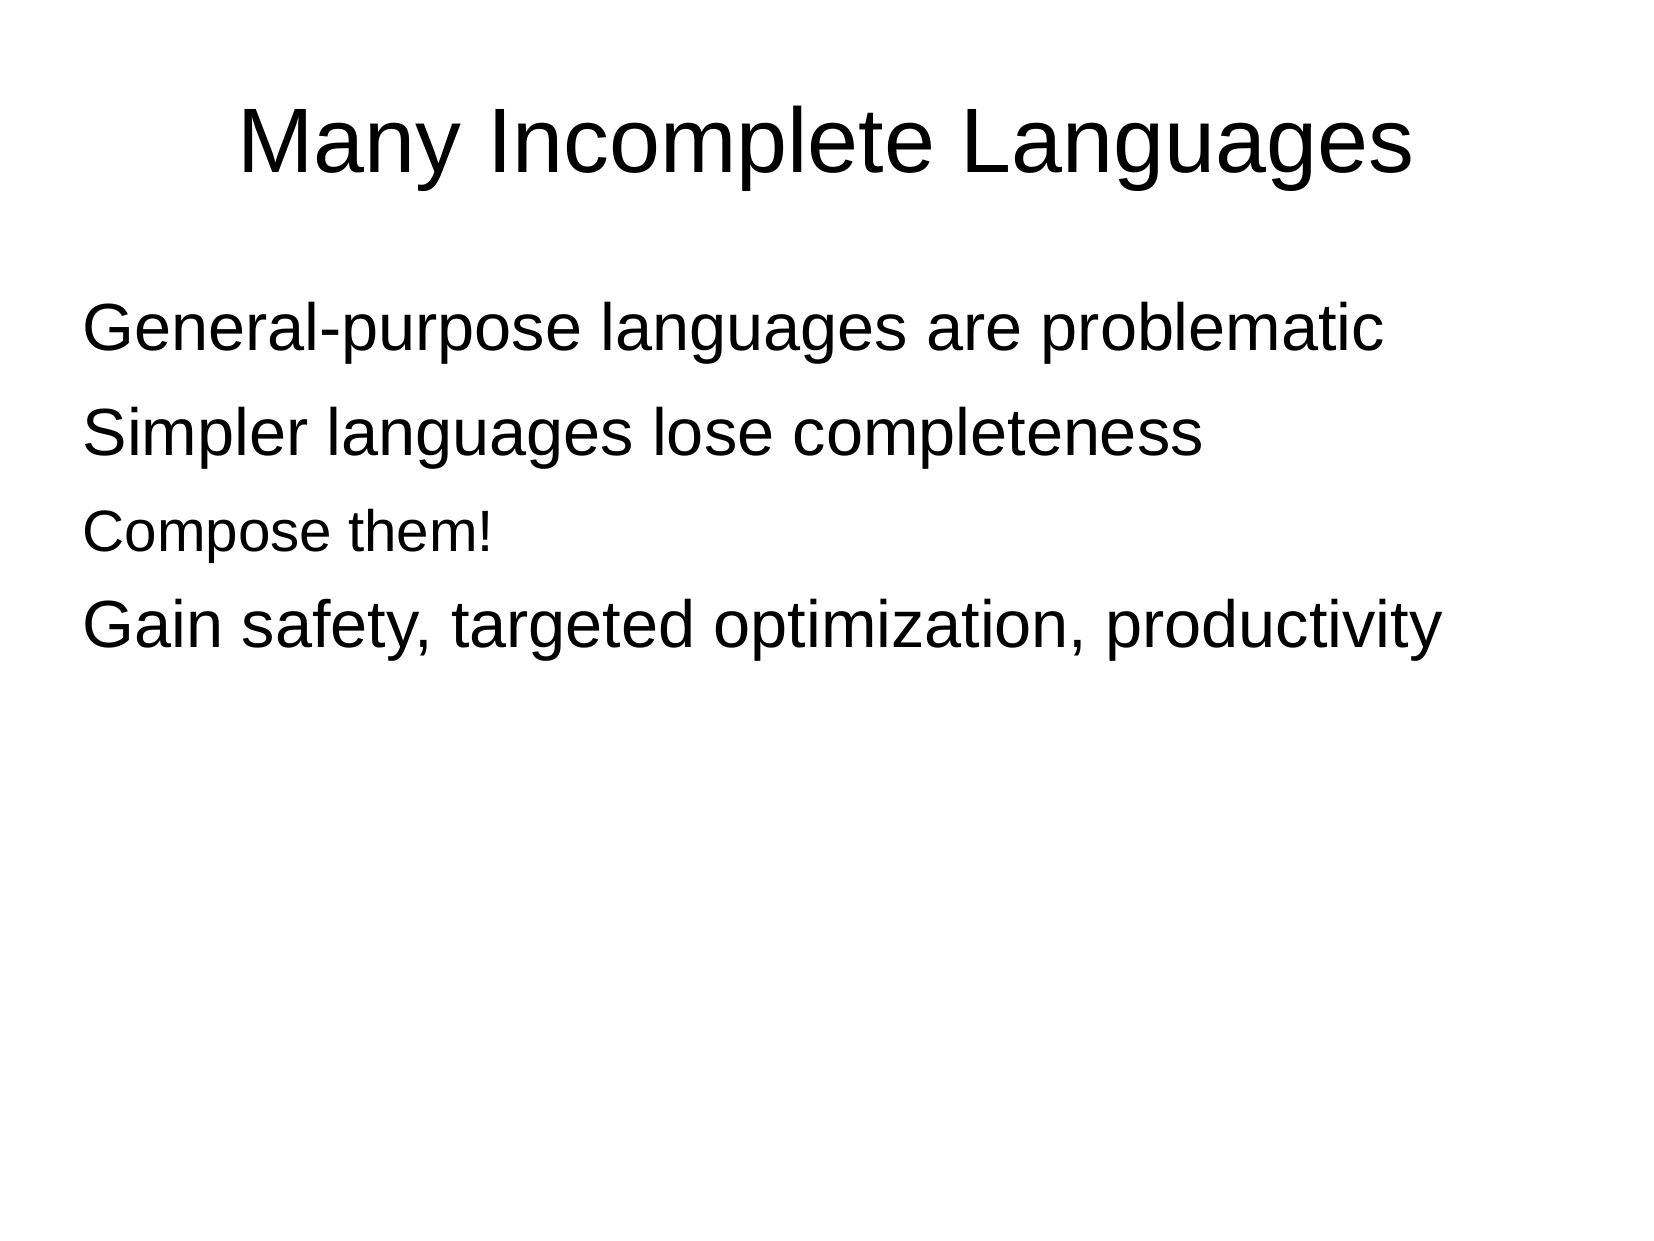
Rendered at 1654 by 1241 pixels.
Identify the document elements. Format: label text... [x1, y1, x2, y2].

list General-purpose languages are problematic Simpler languages lose completeness Compose them! Gain safety, targeted optimization, productivity [82, 290, 1571, 1094]
title Many Incomplete Languages [82, 37, 1571, 245]
